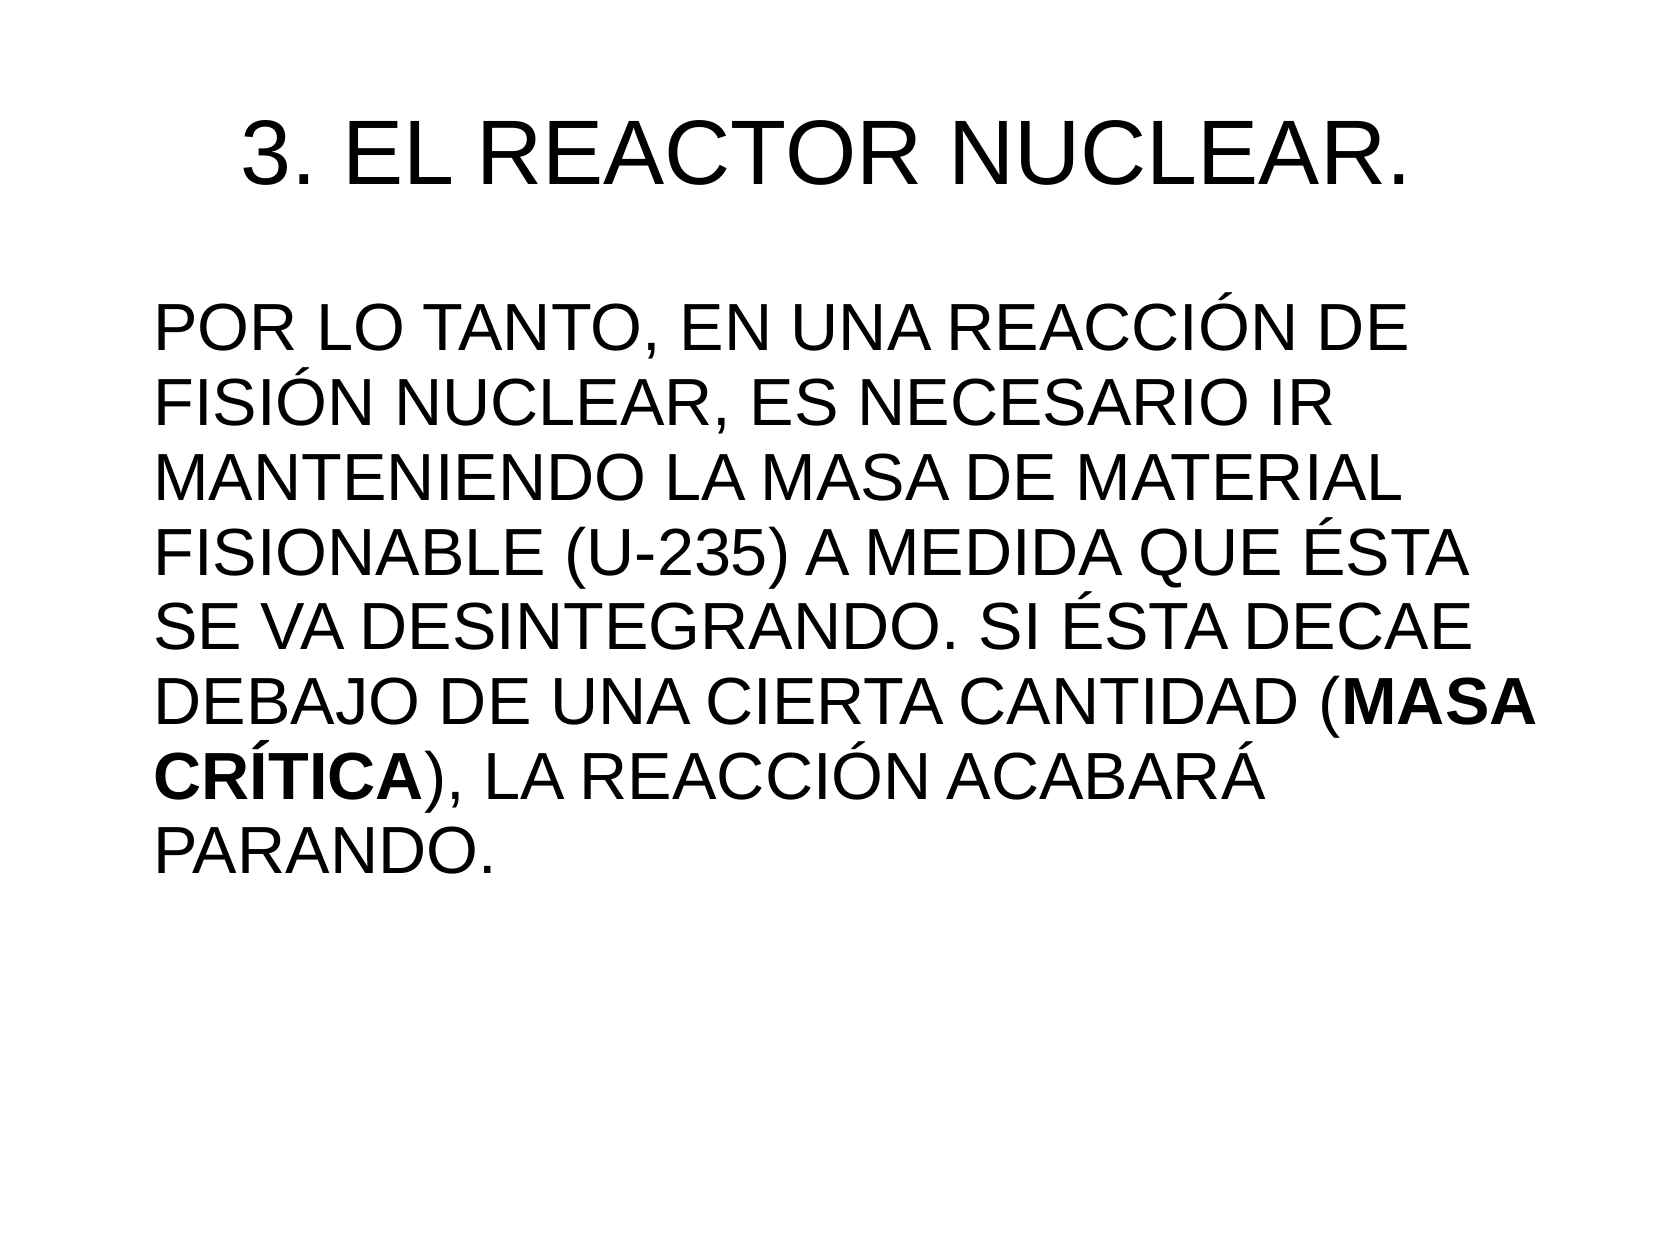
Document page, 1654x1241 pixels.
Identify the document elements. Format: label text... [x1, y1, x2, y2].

title 3. EL REACTOR NUCLEAR. [82, 56, 1571, 250]
list POR LO TANTO, EN UNA REACCIÓN DE FISIÓN NUCLEAR, ES NECESARIO IR MANTENIENDO LA MASA DE MATERIAL FISIONABLE (U-235) A MEDIDA QUE ÉSTA SE VA DESINTEGRANDO. SI ÉSTA DECAE DEBAJO DE UNA CIERTA CANTIDAD (MASA CRÍTICA), LA REACCIÓN ACABARÁ PARANDO. [82, 290, 1571, 1109]
